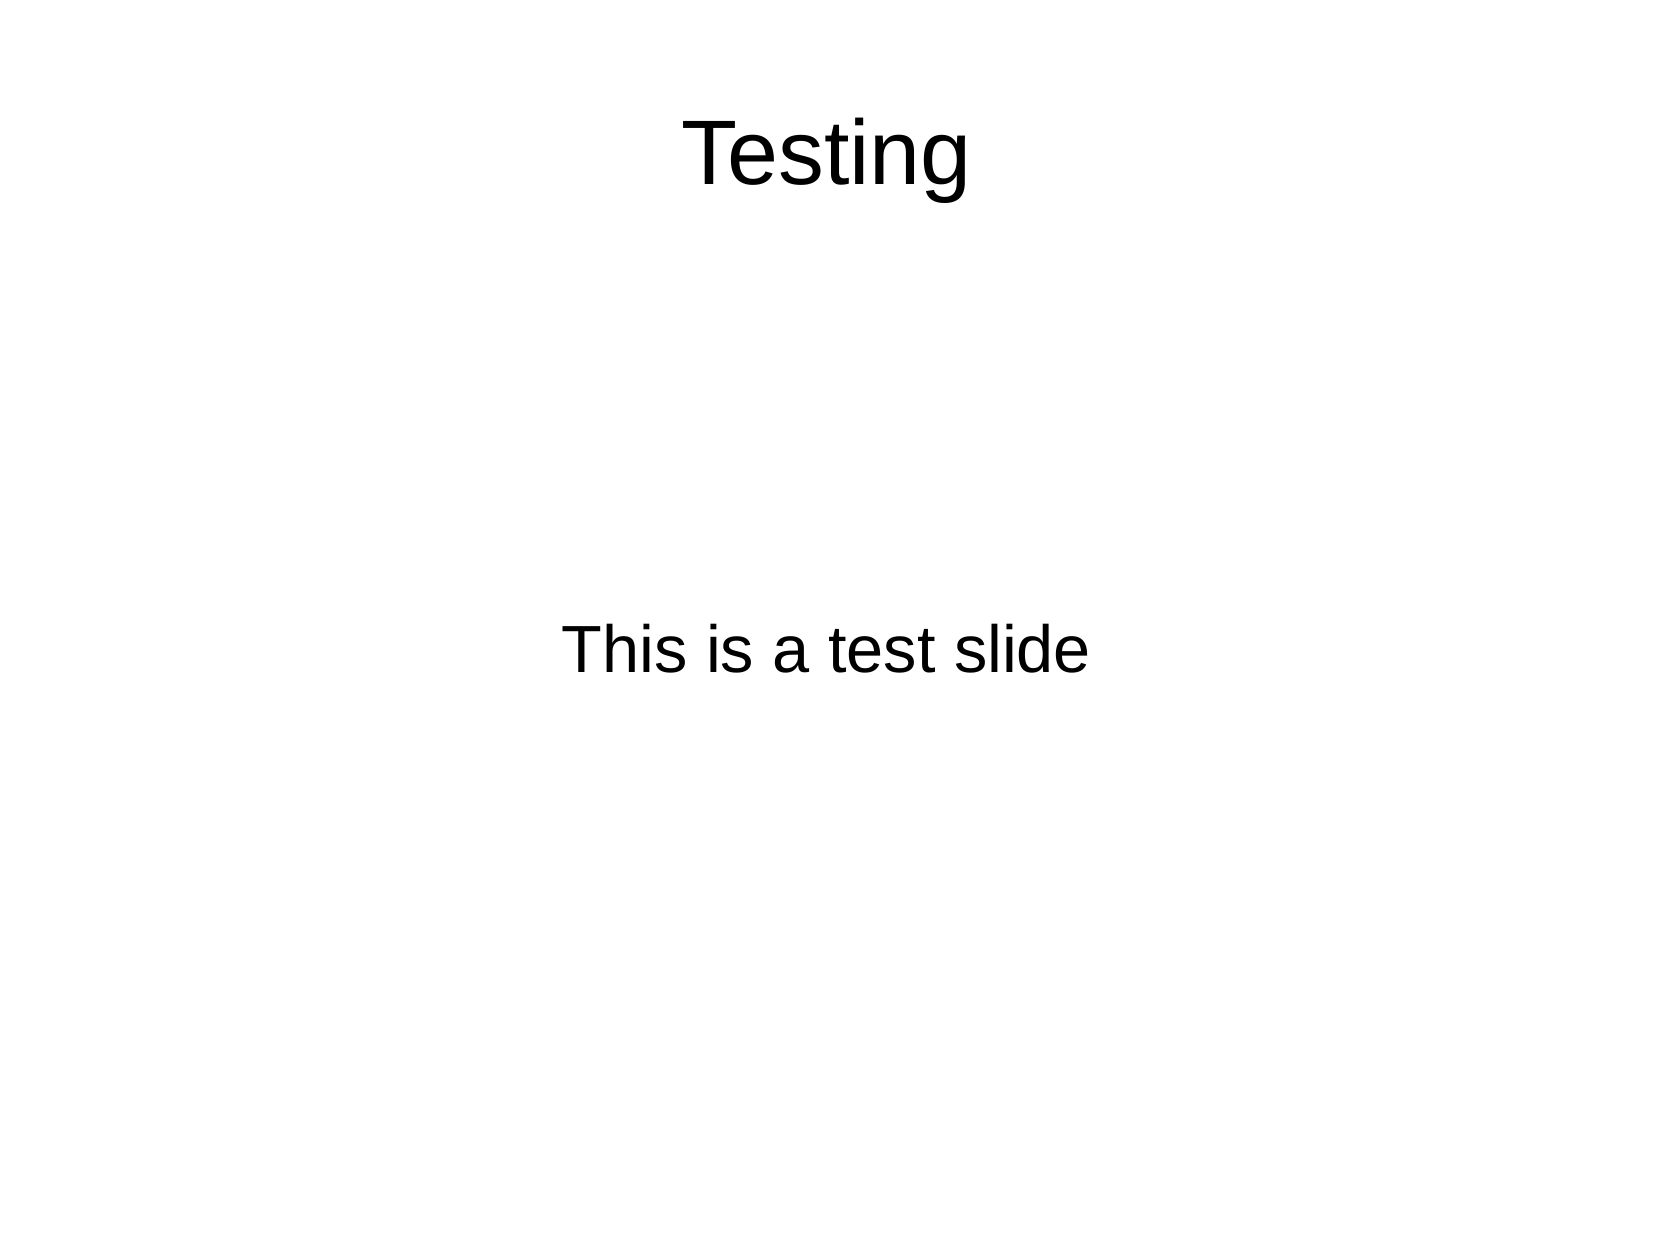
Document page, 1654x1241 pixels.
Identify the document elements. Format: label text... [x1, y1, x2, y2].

subtitle This is a test slide [82, 290, 1571, 1010]
title Testing [82, 49, 1571, 257]
